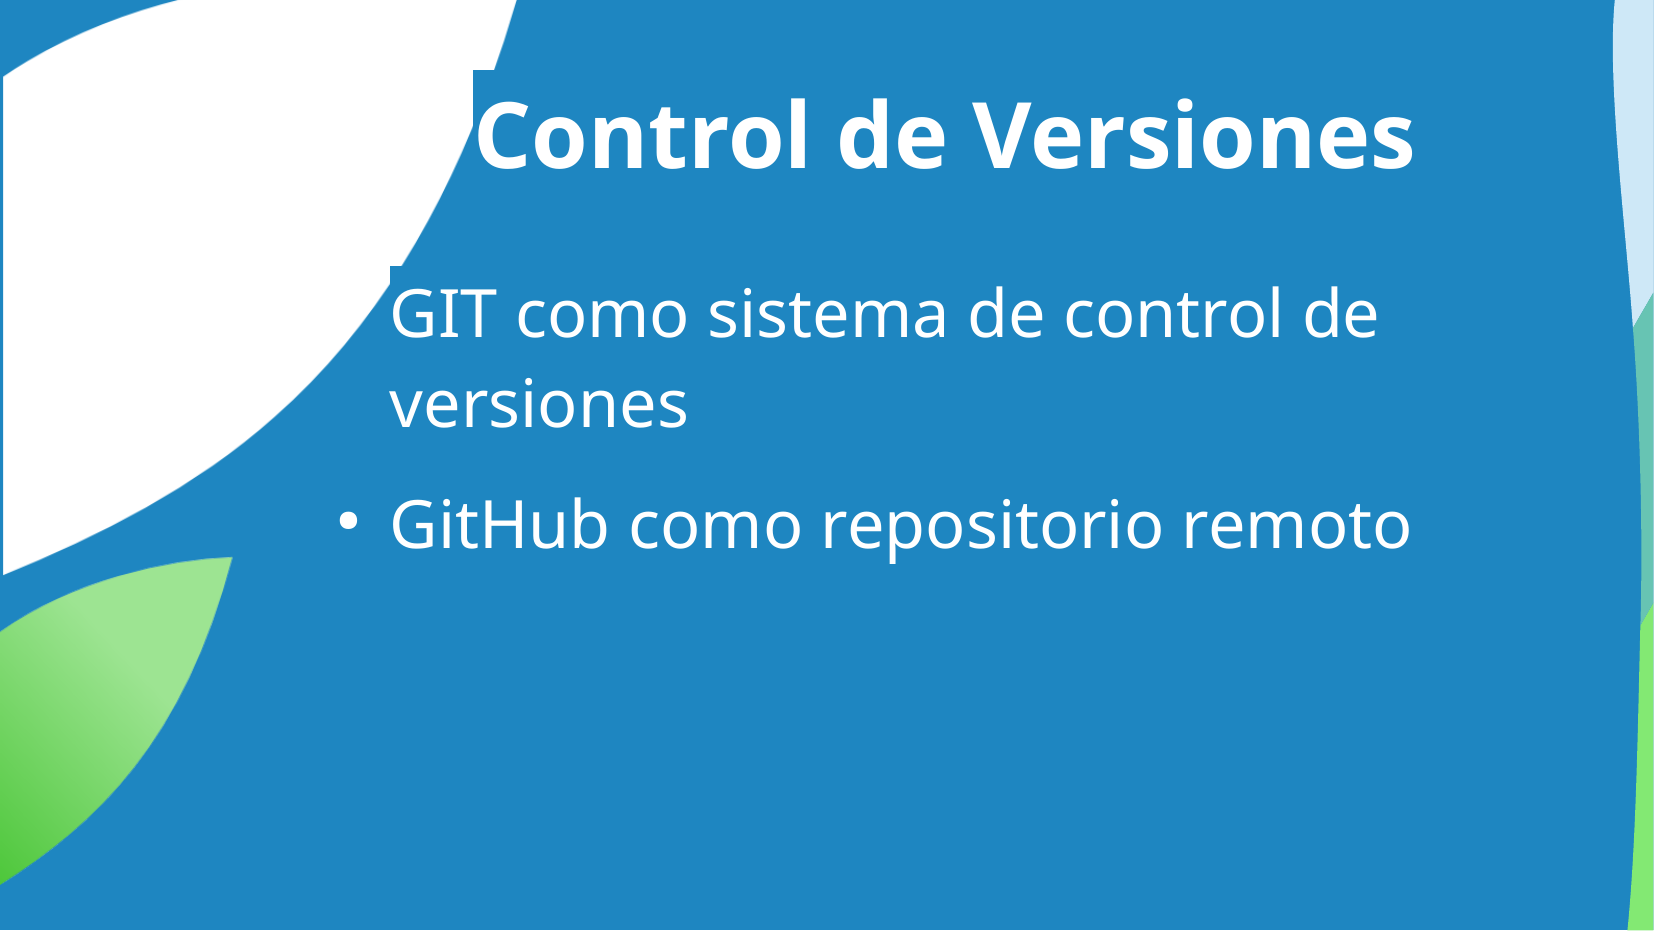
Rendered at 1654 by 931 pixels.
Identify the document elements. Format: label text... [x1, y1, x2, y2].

picture [0, 0, 517, 885]
title Control de Versiones [318, 59, 1571, 207]
list GIT como sistema de control de versiones GitHub como repositorio remoto [318, 265, 1565, 827]
